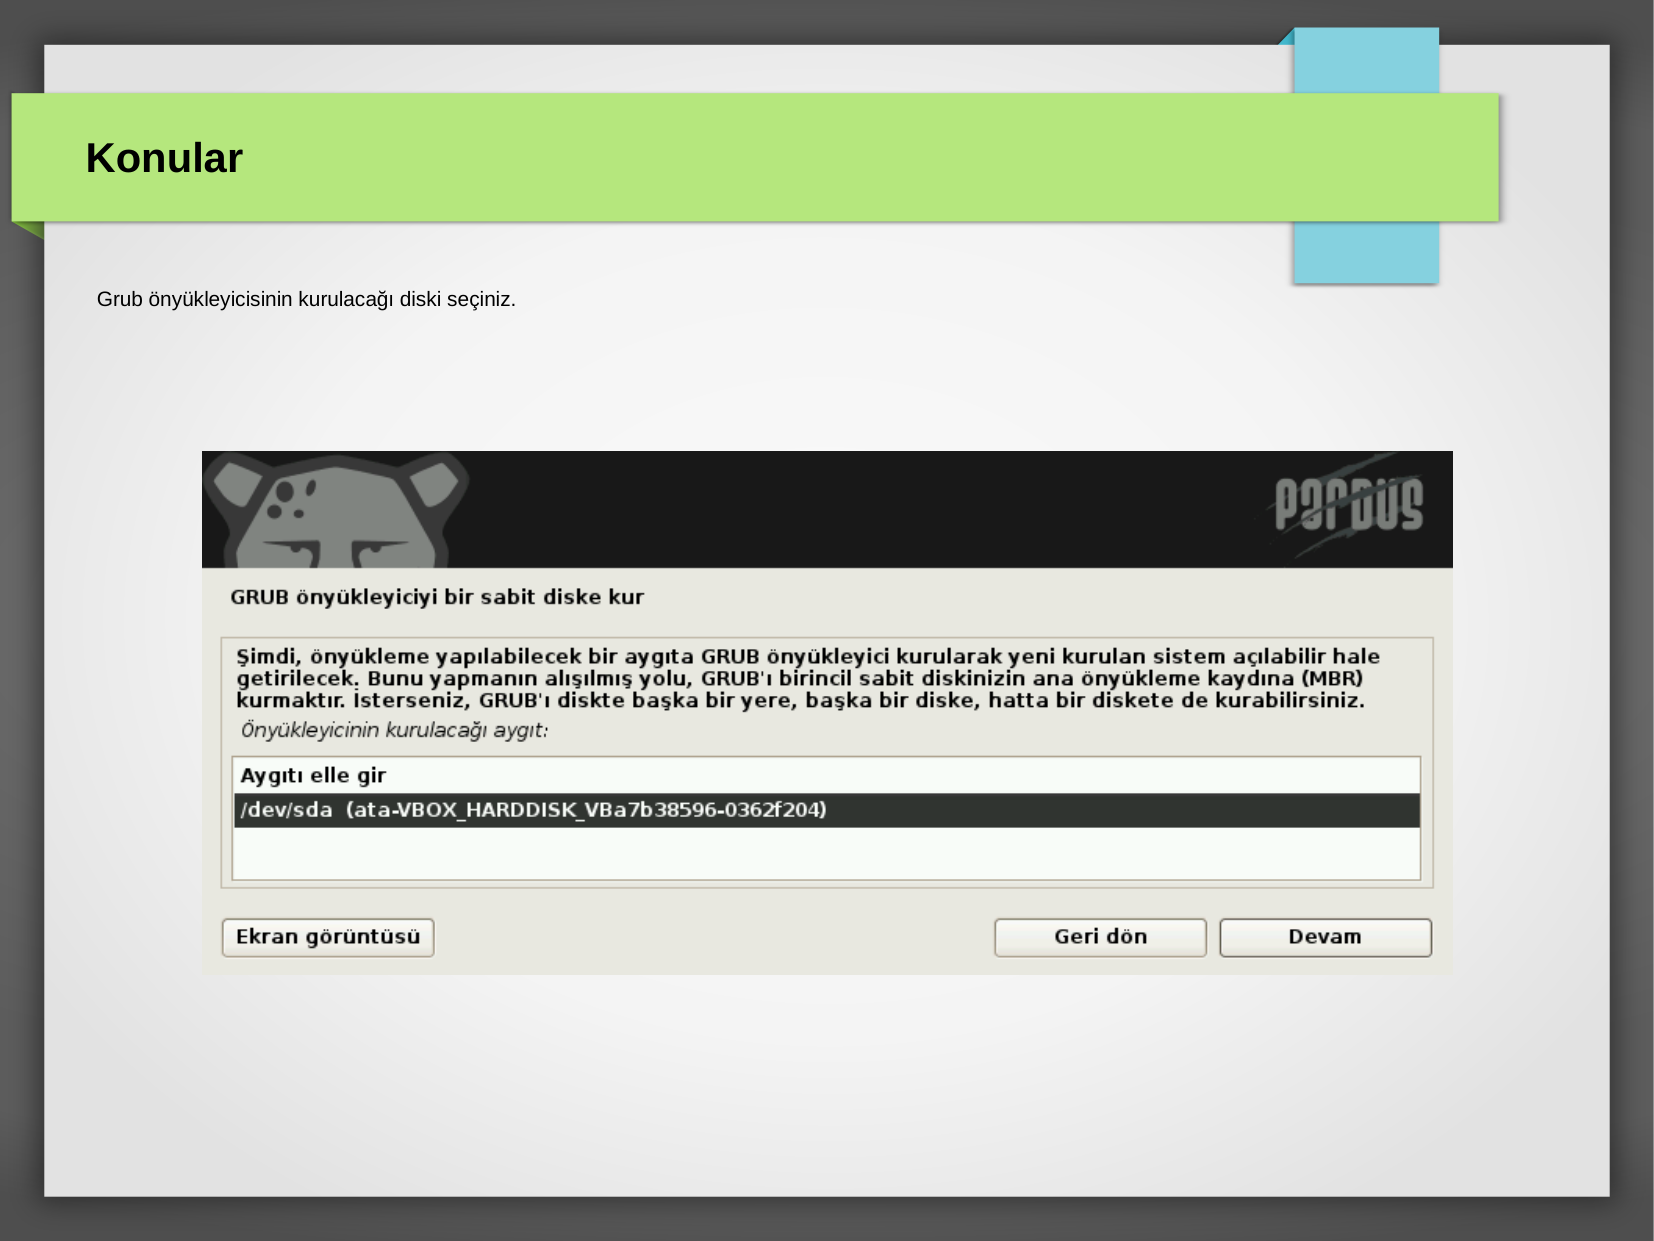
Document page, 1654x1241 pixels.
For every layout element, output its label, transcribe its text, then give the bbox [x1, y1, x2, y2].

text_box Konular [70, 127, 259, 189]
picture [0, 0, 1654, 1241]
text_box Grub önyükleyicisinin kurulacağı diski seçiniz. [82, 280, 532, 319]
